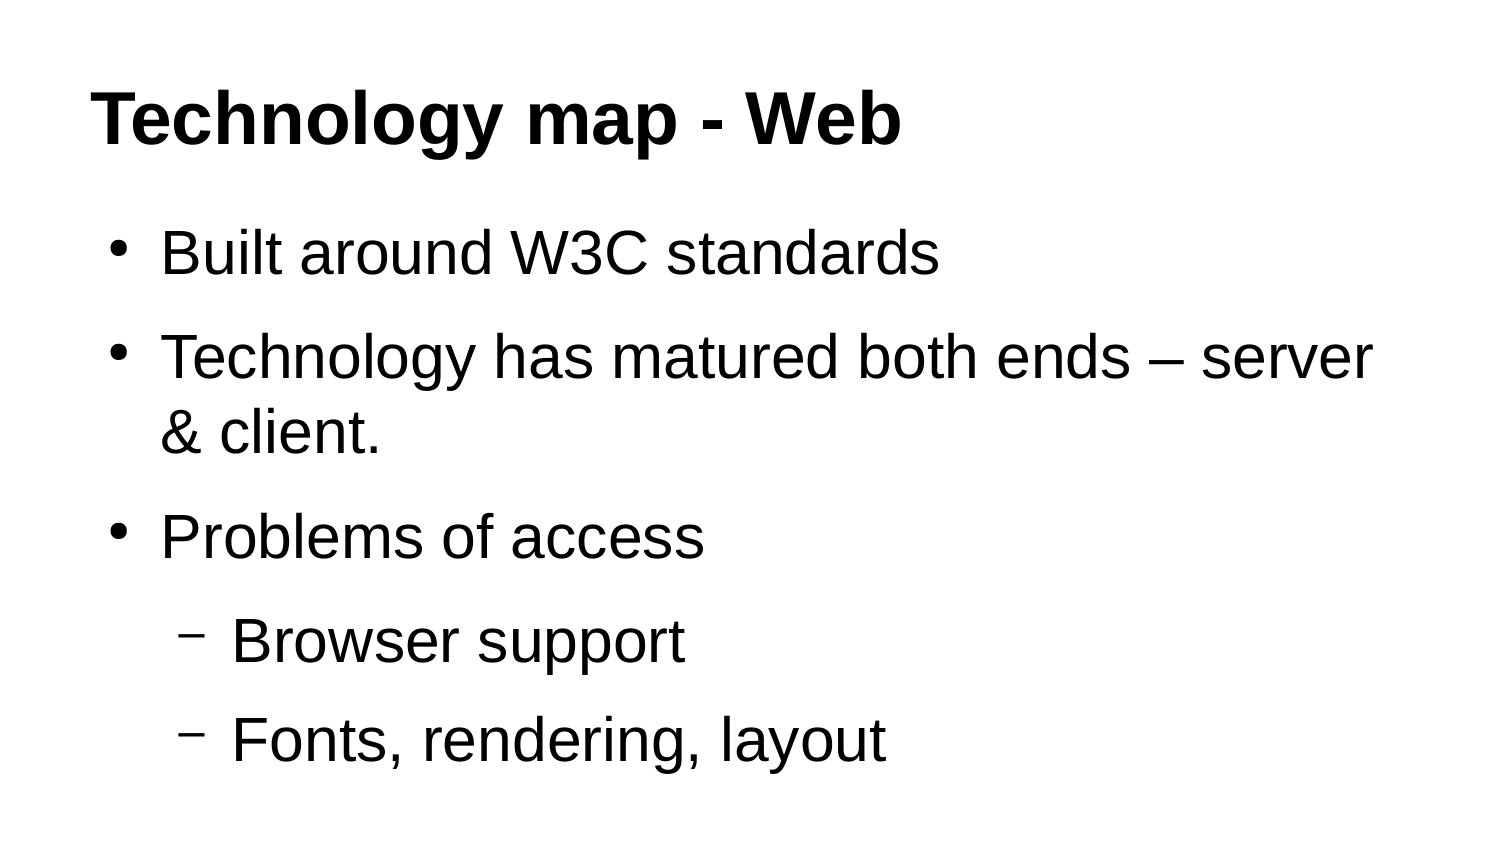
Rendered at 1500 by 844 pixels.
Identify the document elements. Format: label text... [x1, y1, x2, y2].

list Built around W3C standards Technology has matured both ends – server & client. Problems of access Browser support Fonts, rendering, layout [75, 196, 1425, 808]
title Technology map - Web [75, 33, 1425, 175]
